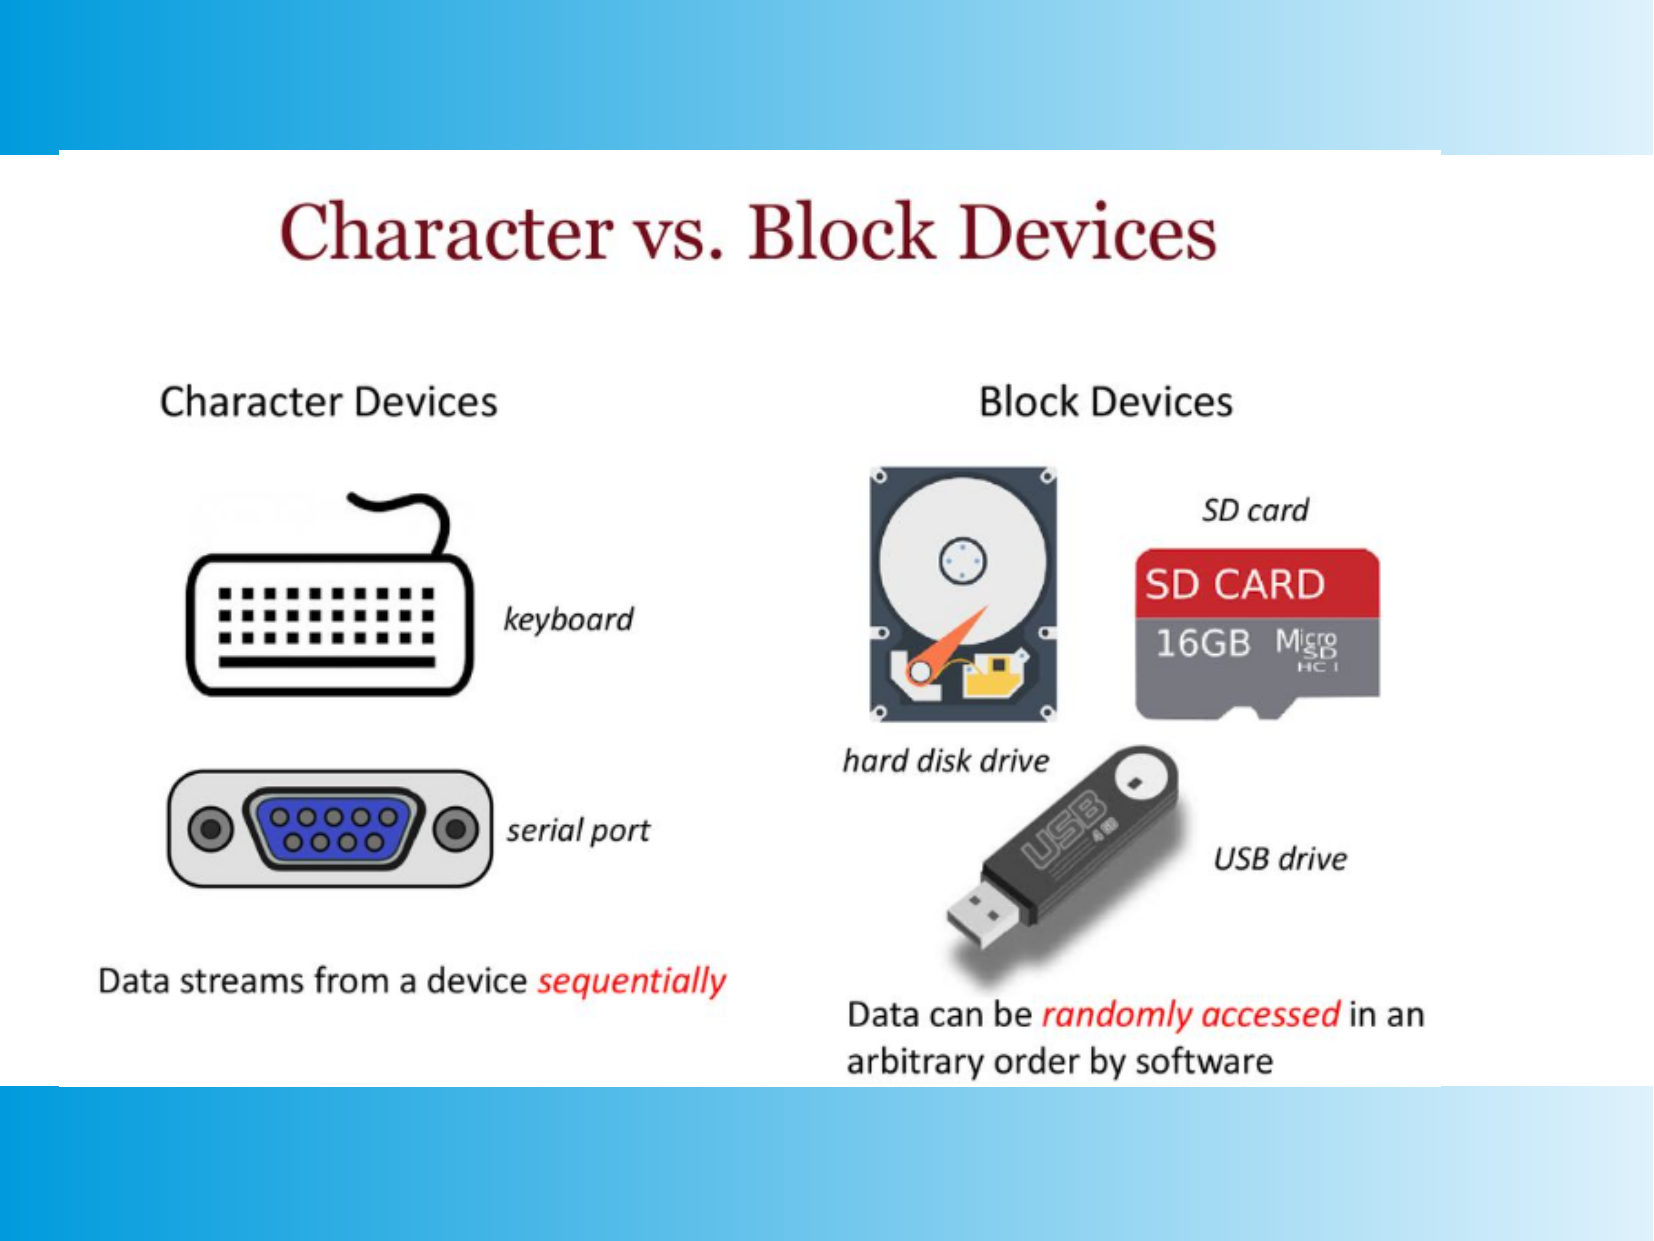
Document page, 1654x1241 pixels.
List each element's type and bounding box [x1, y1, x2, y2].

picture [59, 0, 1441, 1241]
